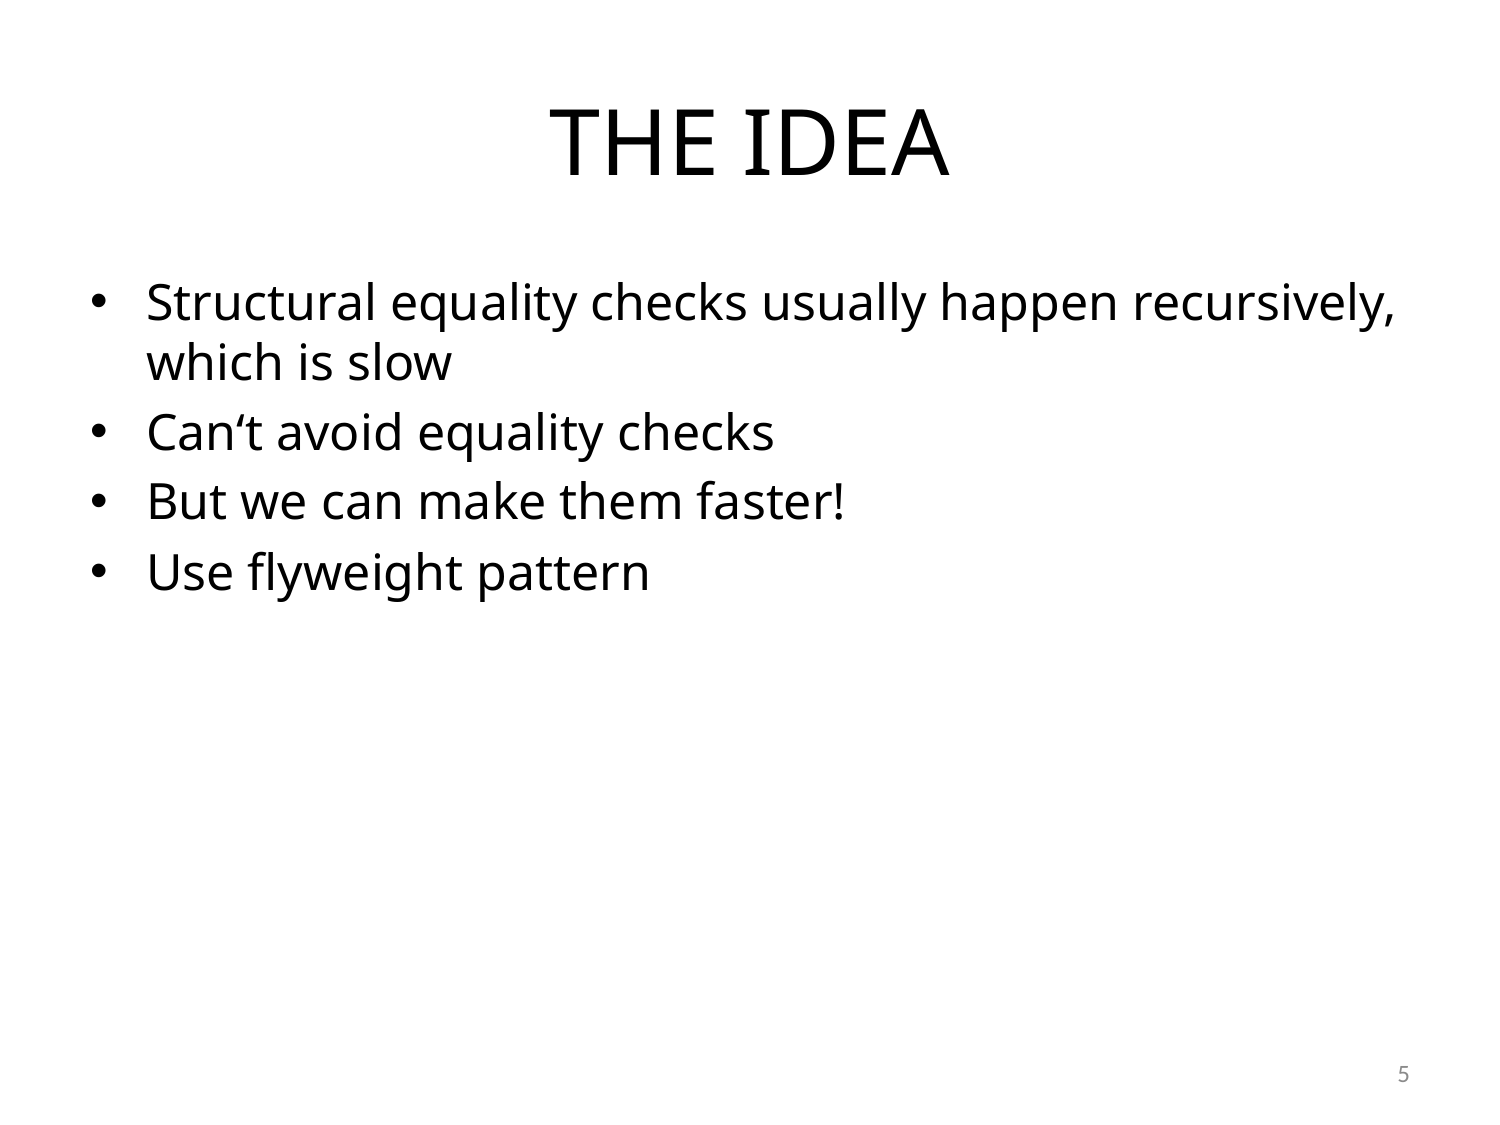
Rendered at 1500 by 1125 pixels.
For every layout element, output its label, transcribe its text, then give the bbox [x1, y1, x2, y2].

list Structural equality checks usually happen recursively, which is slow Can‘t avoid equality checks But we can make them faster! Use flyweight pattern [75, 262, 1425, 1005]
title THE IDEA [75, 45, 1425, 233]
slide_number <number> [1074, 1042, 1425, 1103]
